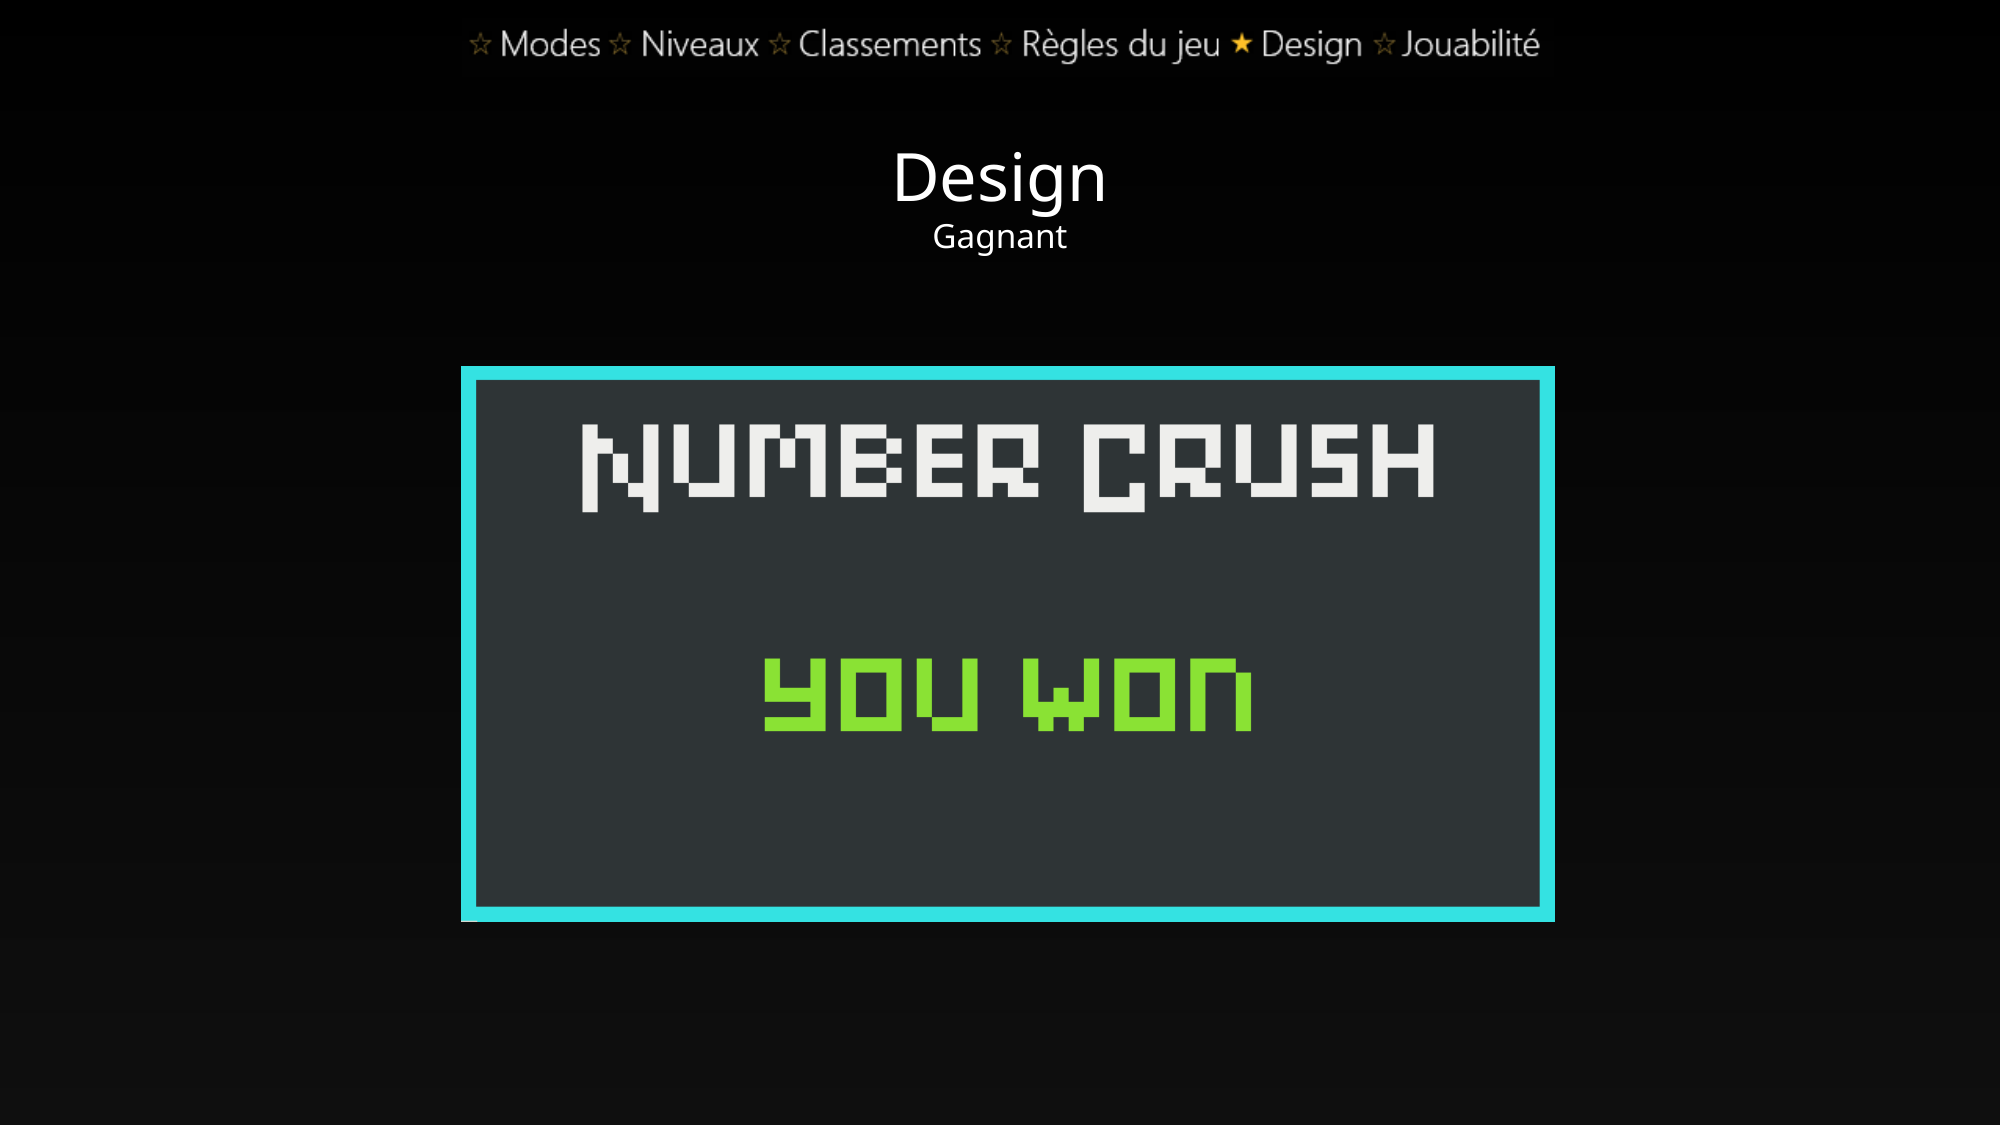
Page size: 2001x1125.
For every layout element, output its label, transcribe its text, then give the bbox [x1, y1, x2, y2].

picture [461, 366, 1555, 922]
text_box Design Gagnant [649, 127, 1351, 264]
picture [462, 18, 1554, 77]
